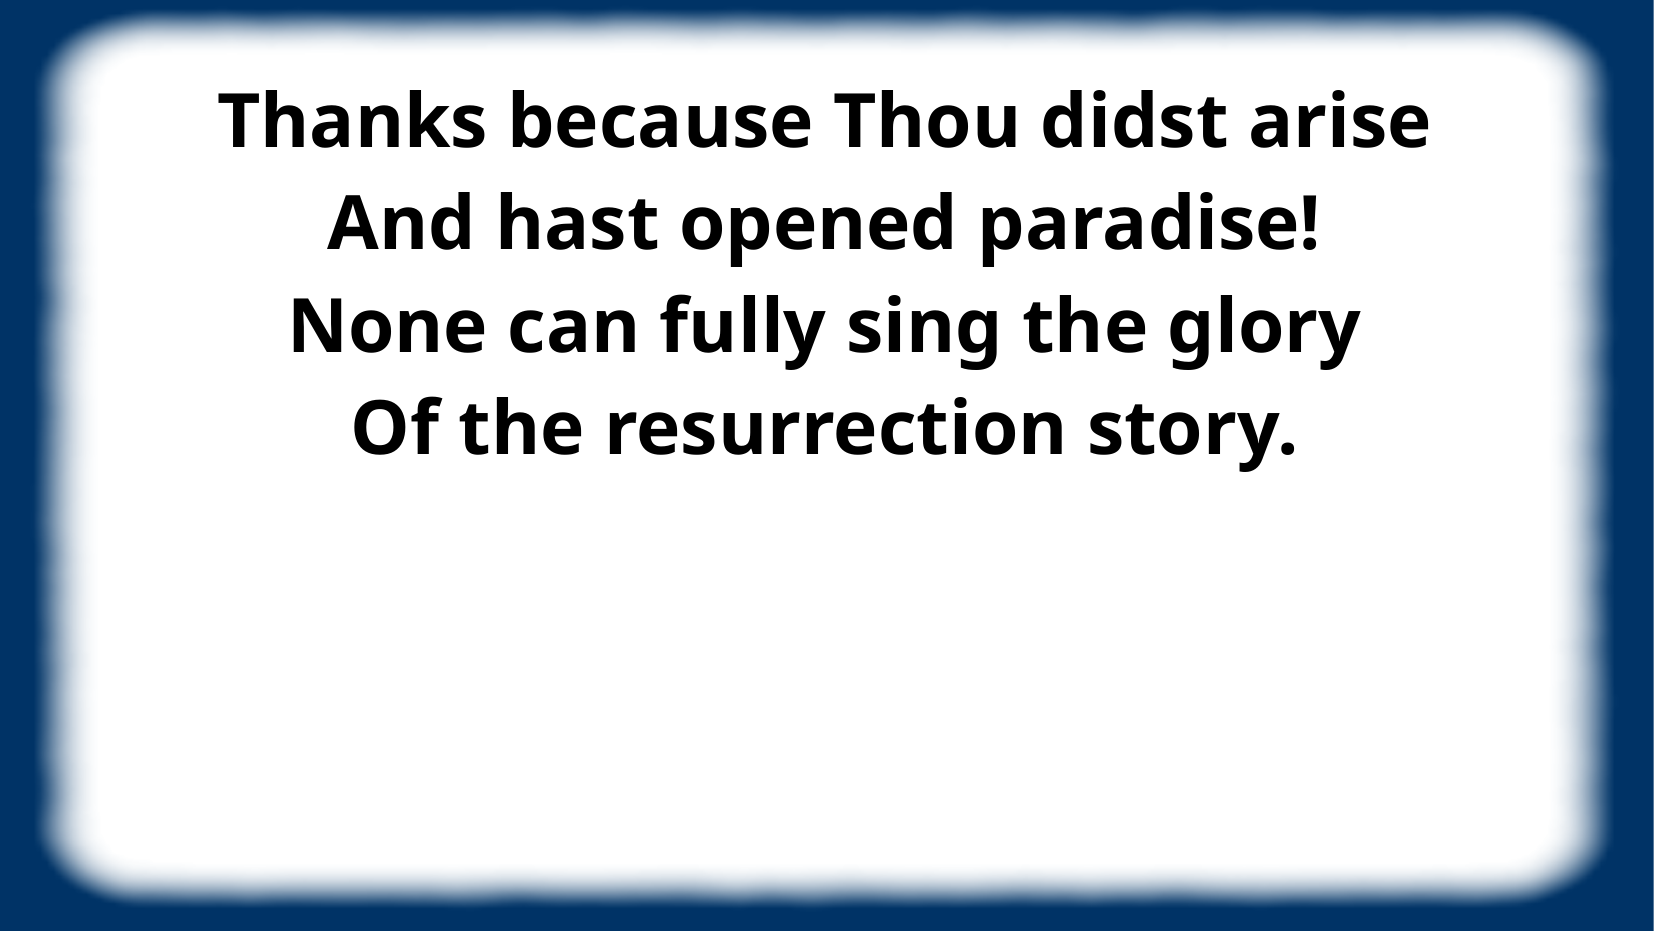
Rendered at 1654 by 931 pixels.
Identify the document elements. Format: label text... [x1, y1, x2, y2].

text_box Thanks because Thou didst arise And hast opened paradise! None can fully sing the glory Of the resurrection story. [105, 60, 1546, 473]
picture [0, 0, 1654, 931]
